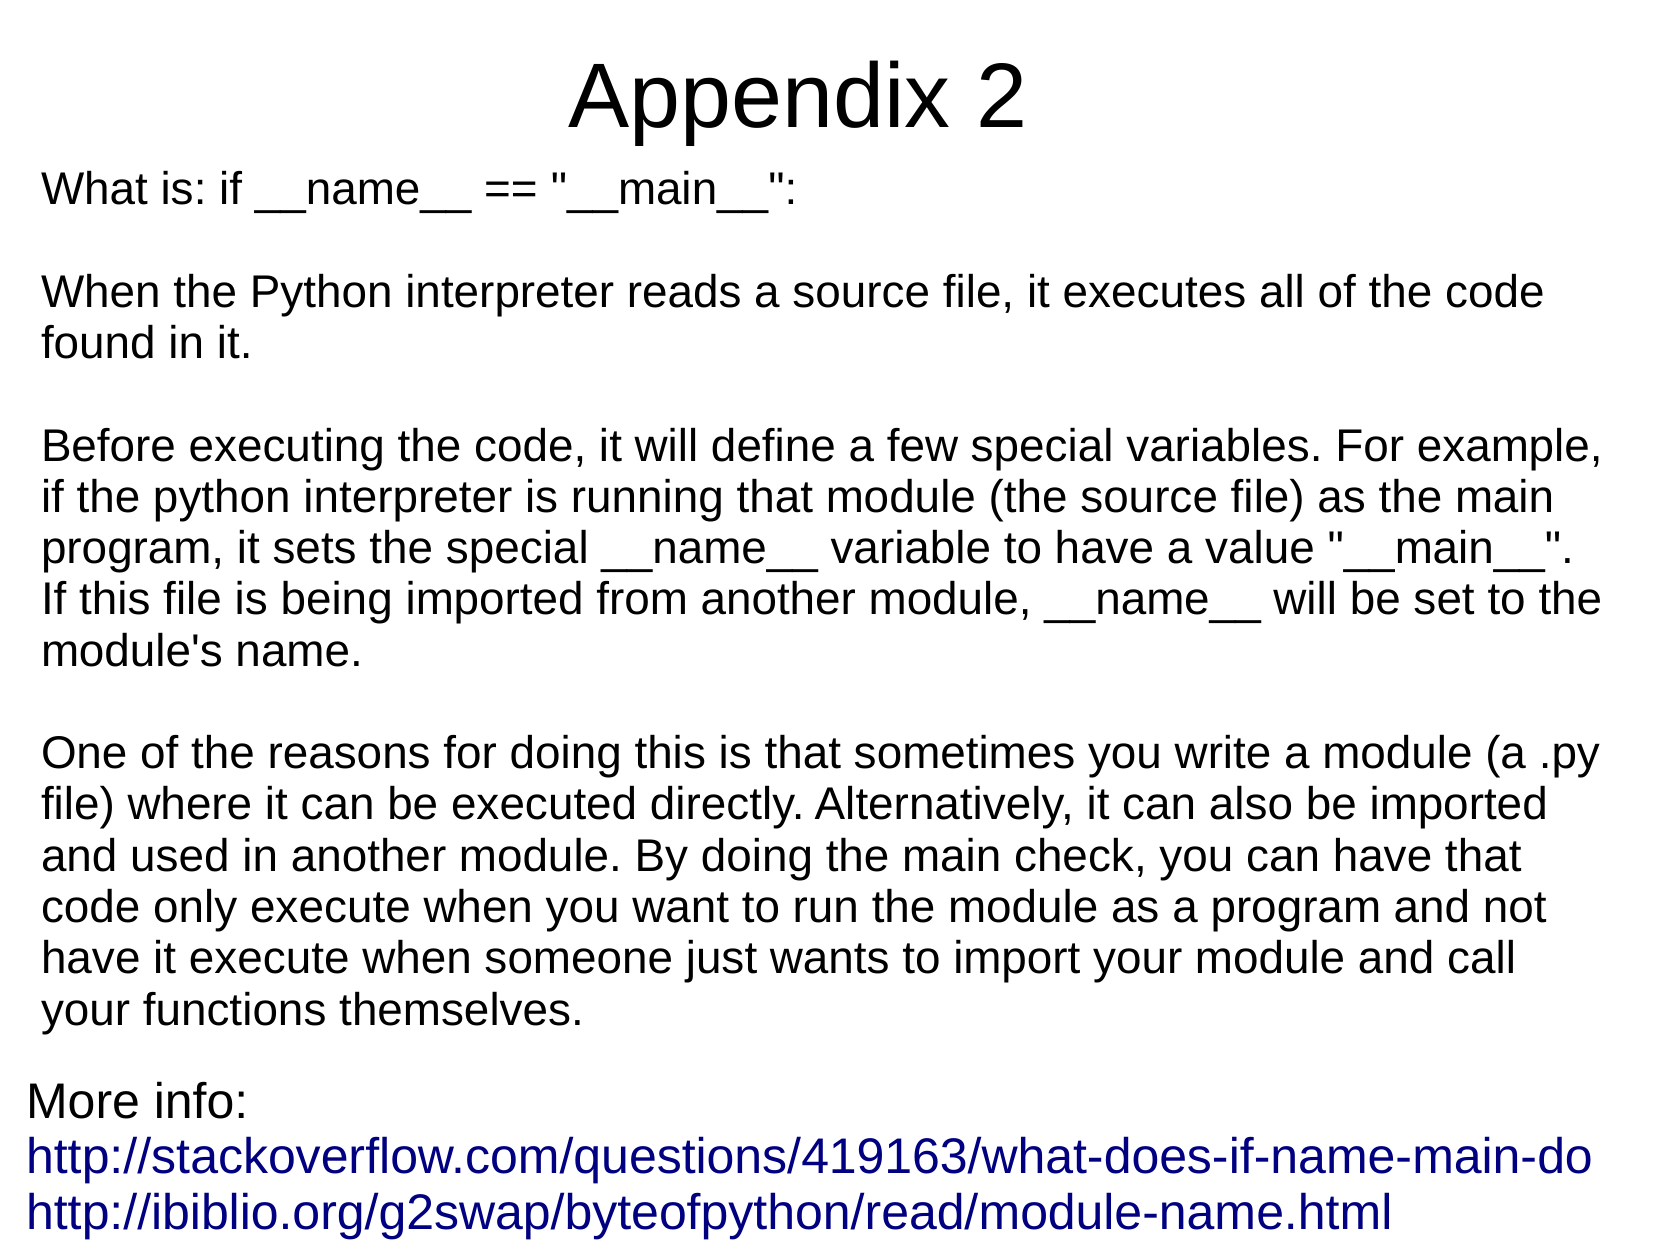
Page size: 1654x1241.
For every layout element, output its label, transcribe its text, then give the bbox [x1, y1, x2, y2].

title More info: http://stackoverflow.com/questions/419163/what-does-if-name-main-do http://ibiblio.org/g2swap/byteofpython/read/module-name.html [25, 1072, 1613, 1241]
title What is: if __name__ == "__main__": When the Python interpreter reads a source file, it executes all of the code found in it. Before executing the code, it will define a few special variables. For example, if the python interpreter is running that module (the source file) as the main program, it sets the special __name__ variable to have a value "__main__". If this file is being imported from another module, __name__ will be set to the module's name. One of the reasons for doing this is that sometimes you write a module (a .py file) where it can be executed directly. Alternatively, it can also be imported and used in another module. By doing the main check, you can have that code only execute when you want to run the module as a program and not have it execute when someone just wants to import your module and call your functions themselves. [41, 163, 1612, 1035]
title Appendix 2 [66, 31, 1555, 159]
